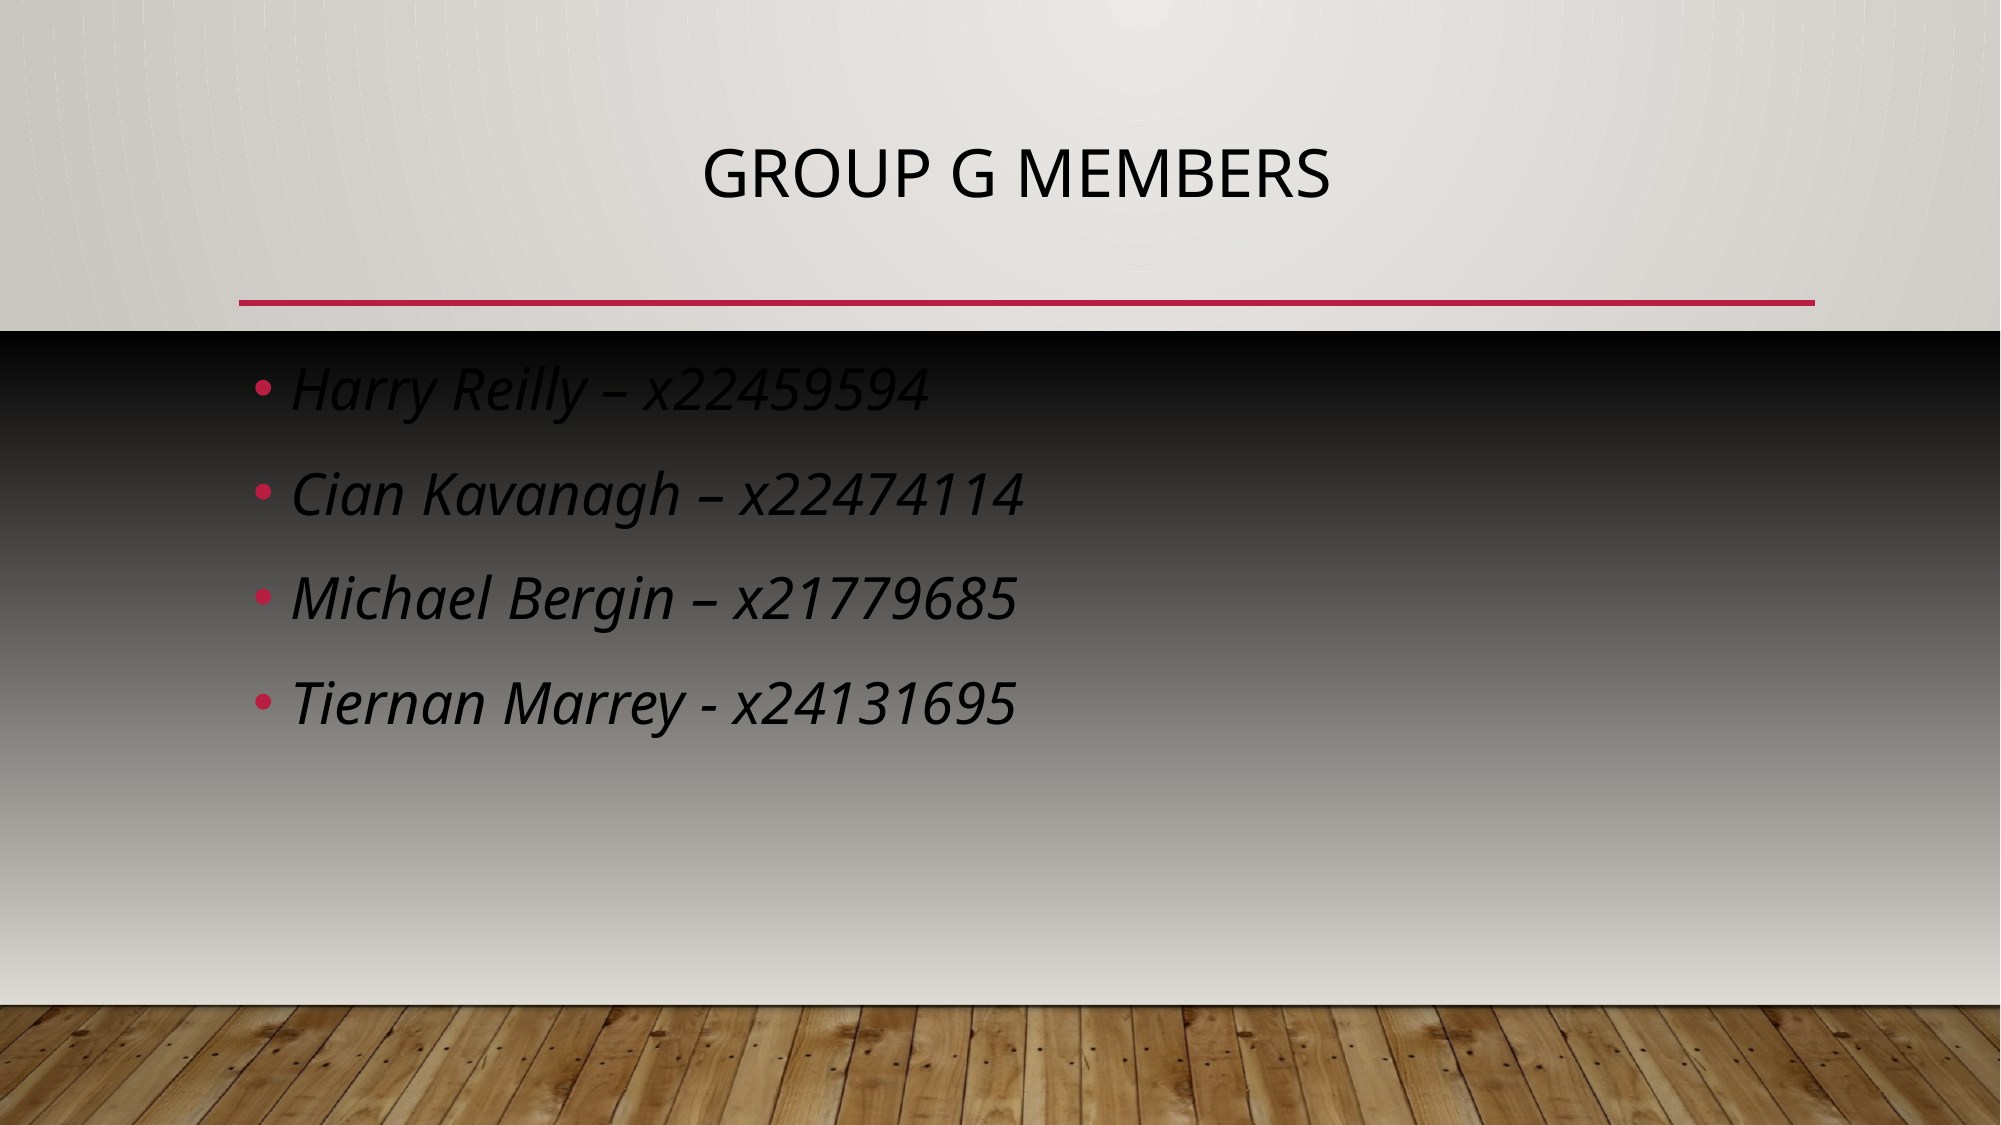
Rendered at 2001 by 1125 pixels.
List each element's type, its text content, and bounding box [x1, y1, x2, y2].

title Group G members [238, 131, 1814, 305]
list Harry Reilly – x22459594 Cian Kavanagh – x22474114 Michael Bergin – x21779685 Tiernan Marrey - x24131695 [238, 330, 1814, 897]
